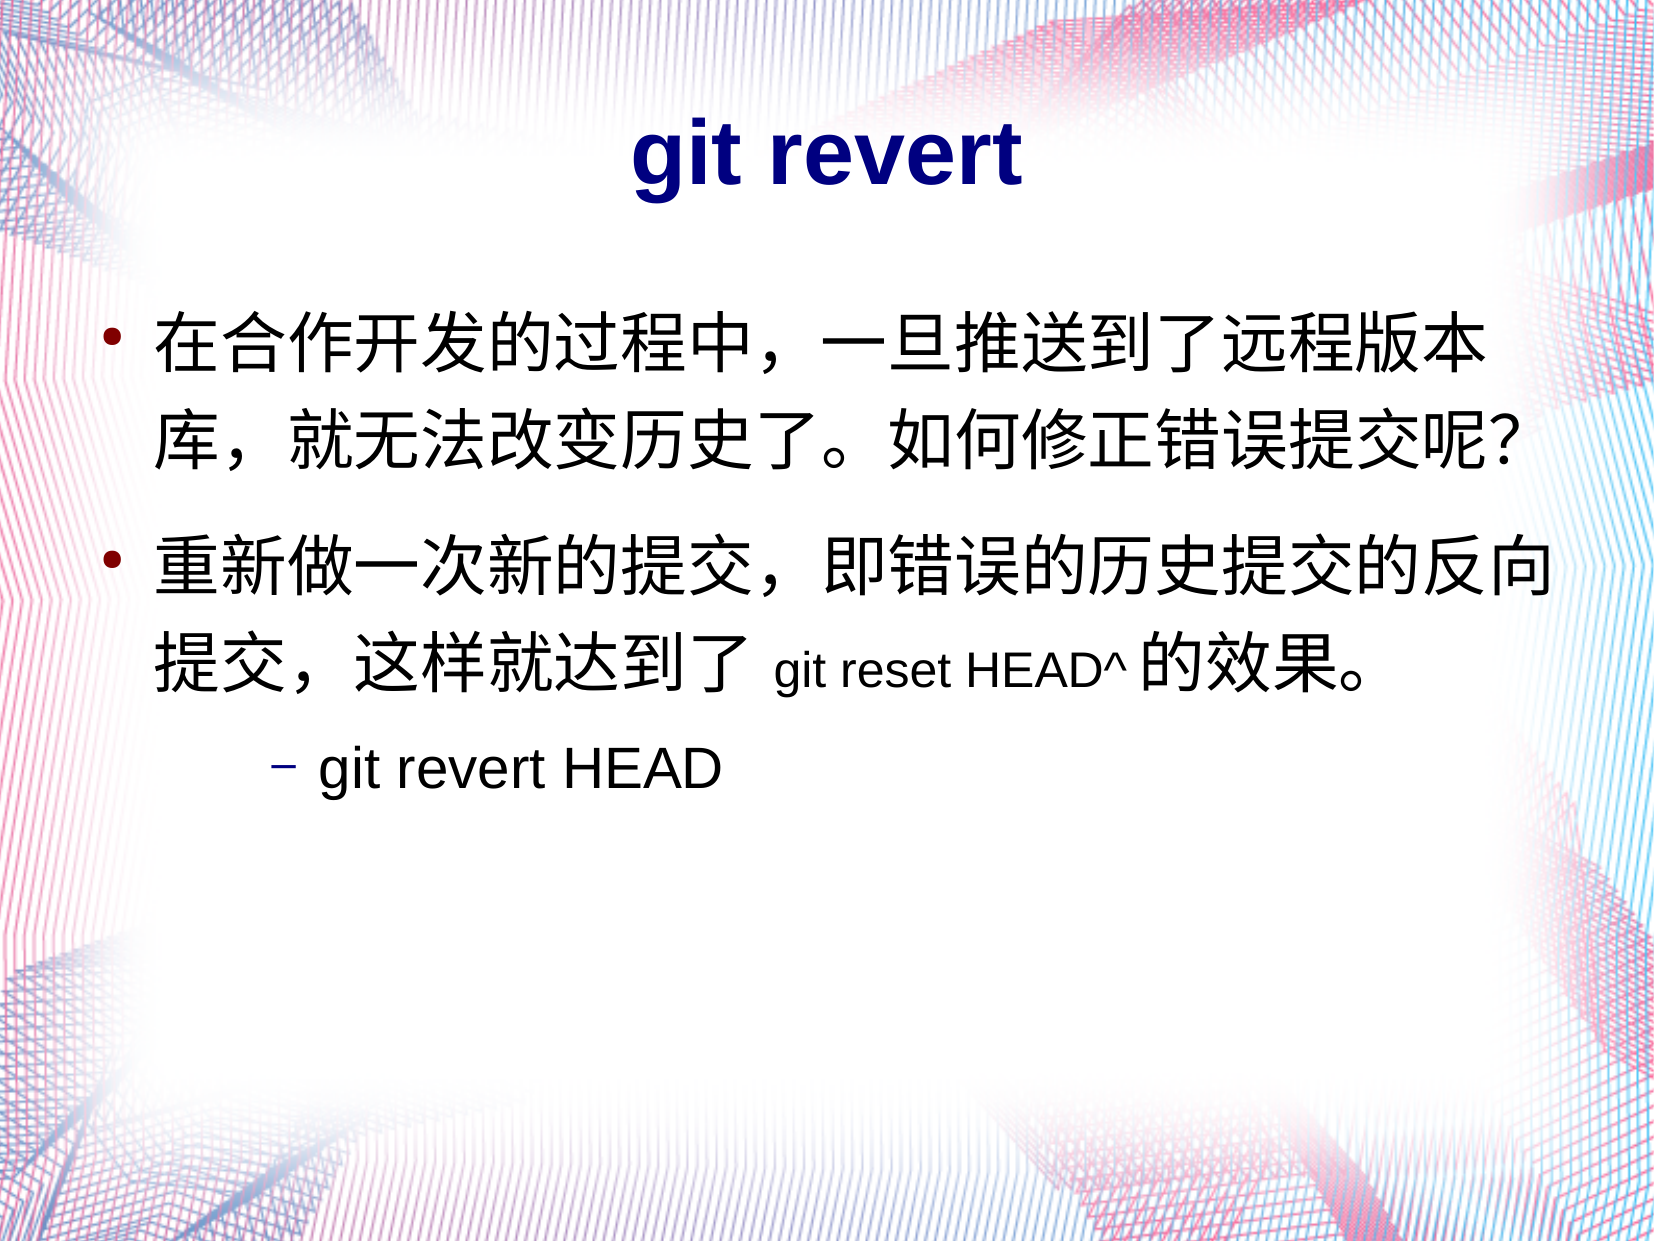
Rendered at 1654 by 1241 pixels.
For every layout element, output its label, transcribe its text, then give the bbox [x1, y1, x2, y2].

title git revert [82, 49, 1571, 257]
picture [0, 0, 1654, 1241]
list 在合作开发的过程中，一旦推送到了远程版本库，就无法改变历史了。如何修正错误提交呢？ 重新做一次新的提交，即错误的历史提交的反向提交，这样就达到了git reset HEAD^的效果。 git revert HEAD [82, 290, 1571, 1010]
